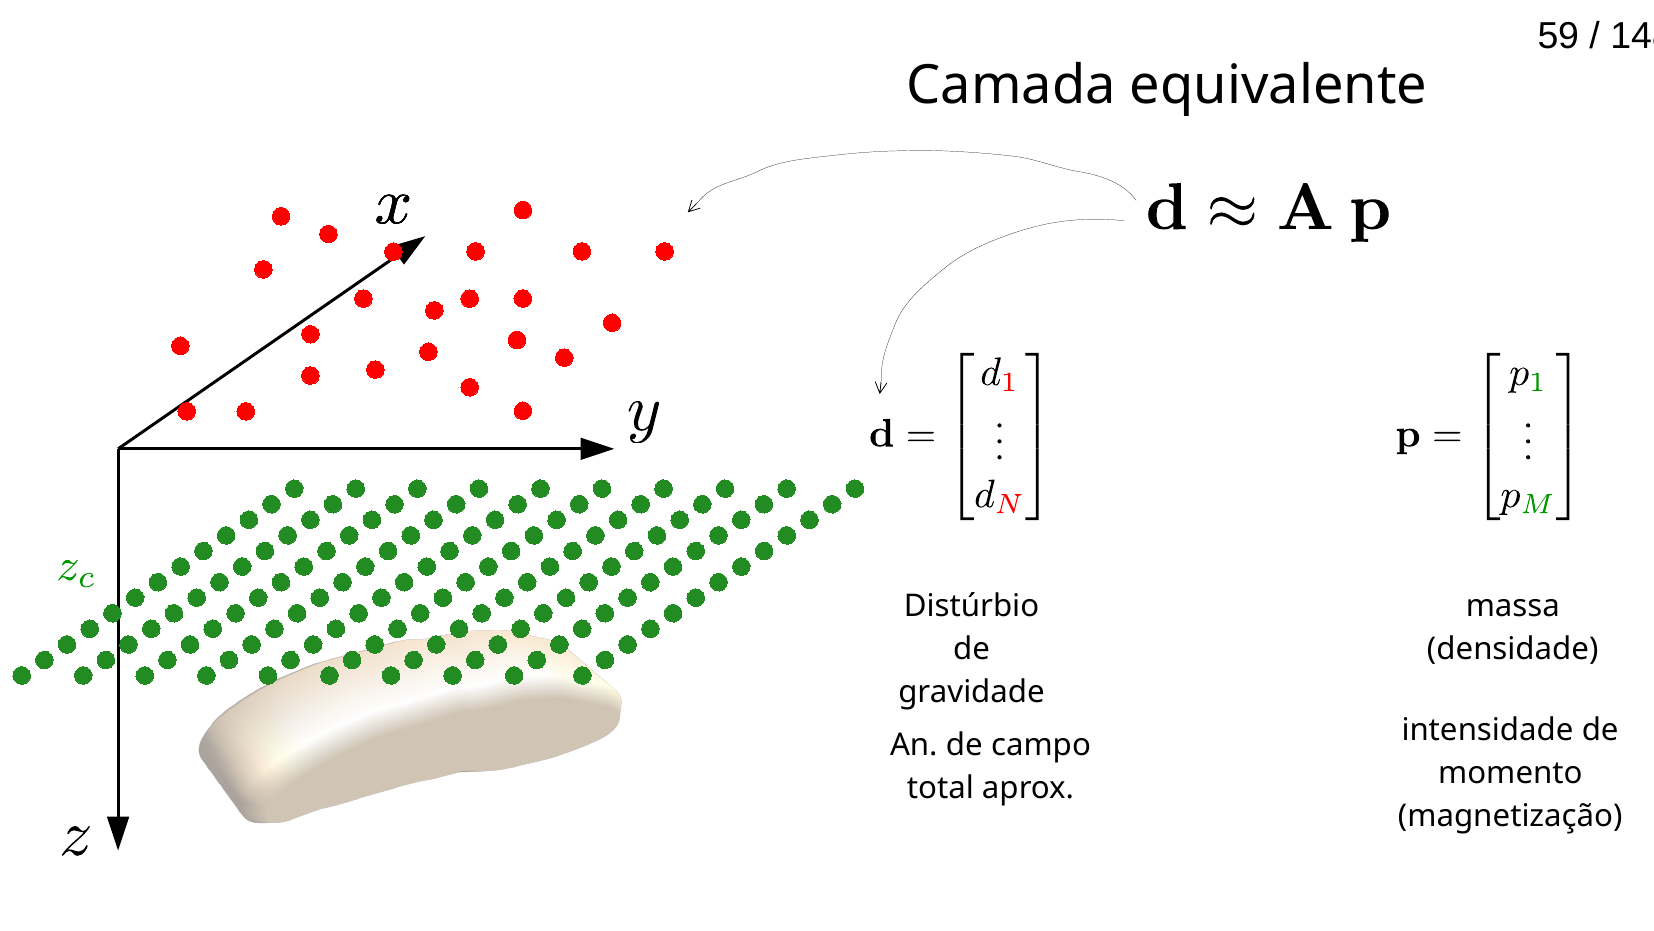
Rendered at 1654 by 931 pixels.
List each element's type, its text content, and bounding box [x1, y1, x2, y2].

text_box [595, 604, 614, 623]
text_box [327, 619, 345, 638]
text_box [233, 557, 252, 576]
text_box [404, 651, 423, 669]
text_box [686, 588, 705, 607]
text_box [709, 526, 728, 545]
text_box [460, 289, 479, 308]
picture [59, 826, 93, 856]
text_box [411, 604, 430, 623]
text_box [732, 510, 751, 529]
text_box [272, 207, 290, 226]
text_box [236, 402, 255, 421]
text_box [388, 619, 407, 638]
text_box [777, 479, 796, 498]
text_box [732, 557, 751, 576]
text_box [80, 619, 99, 638]
text_box [527, 651, 546, 669]
text_box [119, 635, 138, 654]
text_box [242, 635, 261, 654]
text_box [210, 573, 229, 592]
text_box [573, 242, 591, 261]
text_box [518, 573, 537, 592]
text_box [259, 666, 277, 685]
text_box [466, 242, 485, 261]
text_box [285, 479, 304, 498]
text_box [356, 557, 375, 576]
text_box [593, 479, 611, 498]
text_box [456, 573, 475, 592]
text_box [265, 619, 284, 638]
text_box [366, 360, 385, 379]
text_box [602, 557, 621, 576]
text_box [103, 604, 122, 623]
text_box [12, 666, 31, 685]
text_box [226, 604, 245, 623]
text_box [217, 526, 235, 545]
text_box [365, 635, 384, 654]
text_box [609, 510, 627, 529]
text_box [425, 301, 444, 320]
text_box [58, 635, 76, 654]
text_box [171, 336, 190, 355]
text_box Camada equivalente [891, 37, 1616, 113]
text_box [354, 289, 373, 308]
picture [1393, 351, 1584, 522]
text_box [586, 526, 605, 545]
text_box [97, 651, 115, 669]
text_box [343, 651, 361, 669]
text_box [240, 510, 258, 529]
text_box [511, 619, 530, 638]
text_box [142, 619, 161, 638]
text_box [349, 604, 368, 623]
text_box [249, 588, 268, 607]
text_box [573, 666, 592, 685]
text_box [301, 325, 320, 344]
text_box [181, 635, 199, 654]
text_box [670, 510, 689, 529]
text_box [502, 542, 520, 560]
text_box [165, 604, 183, 623]
text_box [570, 495, 589, 514]
text_box [301, 366, 320, 385]
text_box [187, 588, 206, 607]
text_box [443, 666, 462, 685]
text_box [777, 526, 796, 545]
text_box [508, 495, 527, 514]
text_box [424, 510, 443, 529]
text_box [363, 510, 381, 529]
text_box [385, 495, 404, 514]
text_box [596, 651, 614, 669]
text_box [534, 604, 553, 623]
text_box [310, 588, 329, 607]
text_box [846, 479, 864, 498]
text_box [618, 588, 637, 607]
text_box [823, 495, 842, 514]
text_box intensidade de momento (magnetização) [1383, 699, 1642, 825]
text_box [382, 666, 400, 685]
text_box [301, 510, 320, 529]
text_box [488, 635, 507, 654]
text_box [408, 479, 427, 498]
text_box [126, 588, 145, 607]
text_box [463, 526, 482, 545]
text_box [220, 651, 238, 669]
text_box [618, 635, 637, 654]
text_box [194, 542, 213, 560]
text_box [625, 542, 644, 560]
text_box [74, 666, 93, 685]
text_box [631, 495, 650, 514]
text_box [158, 651, 177, 669]
text_box [278, 526, 297, 545]
text_box [135, 666, 154, 685]
text_box [434, 588, 452, 607]
text_box [254, 260, 273, 279]
text_box [272, 573, 290, 592]
picture [867, 351, 1054, 522]
text_box [557, 588, 575, 607]
text_box [641, 619, 660, 638]
text_box [514, 401, 532, 420]
text_box [304, 635, 323, 654]
text_box [525, 526, 543, 545]
text_box [447, 495, 466, 514]
text_box [508, 331, 526, 349]
text_box [716, 479, 734, 498]
text_box [401, 526, 420, 545]
text_box [288, 604, 306, 623]
text_box [693, 495, 712, 514]
text_box [514, 201, 532, 219]
text_box [177, 402, 196, 421]
text_box [541, 557, 559, 576]
text_box [372, 588, 391, 607]
text_box [800, 510, 819, 529]
text_box [531, 479, 550, 498]
text_box [470, 479, 488, 498]
text_box [419, 342, 438, 361]
text_box [755, 495, 773, 514]
picture [56, 560, 95, 588]
text_box [35, 651, 54, 669]
text_box [324, 495, 342, 514]
text_box [346, 479, 365, 498]
text_box [472, 604, 491, 623]
text_box [319, 225, 338, 243]
text_box [486, 510, 504, 529]
text_box [550, 635, 569, 654]
text_box [505, 666, 523, 685]
text_box [149, 573, 167, 592]
picture [626, 401, 662, 443]
text_box [513, 289, 532, 308]
text_box [641, 573, 660, 592]
text_box [603, 313, 621, 332]
text_box [460, 378, 479, 397]
text_box [579, 573, 598, 592]
text_box [203, 619, 222, 638]
picture [1145, 183, 1392, 242]
text_box [281, 651, 300, 669]
text_box [317, 542, 336, 560]
text_box [755, 542, 773, 560]
text_box [171, 557, 190, 576]
text_box [664, 604, 682, 623]
text_box [379, 542, 397, 560]
text_box [495, 588, 514, 607]
text_box Distúrbio de gravidade [883, 575, 1087, 674]
text_box [294, 557, 313, 576]
text_box [197, 666, 216, 685]
text_box [479, 557, 498, 576]
text_box [573, 619, 592, 638]
text_box [709, 573, 728, 592]
text_box [427, 635, 446, 654]
text_box [320, 666, 339, 685]
text_box [686, 542, 705, 560]
text_box [333, 573, 352, 592]
text_box [395, 573, 413, 592]
text_box [648, 526, 666, 545]
text_box [440, 542, 459, 560]
text_box [262, 495, 281, 514]
text_box <number> / 148 [1414, 0, 1654, 71]
text_box [256, 542, 274, 560]
text_box [654, 479, 673, 498]
text_box [340, 526, 359, 545]
text_box An. de campo total aprox. [875, 714, 1152, 810]
text_box [547, 510, 566, 529]
text_box [563, 542, 582, 560]
text_box [555, 348, 574, 367]
text_box [384, 242, 403, 261]
text_box [664, 557, 682, 576]
text_box massa (densidade) [1412, 575, 1625, 671]
text_box [655, 242, 674, 261]
picture [374, 194, 413, 224]
text_box [466, 651, 485, 669]
text_box [450, 619, 468, 638]
text_box [417, 557, 436, 576]
